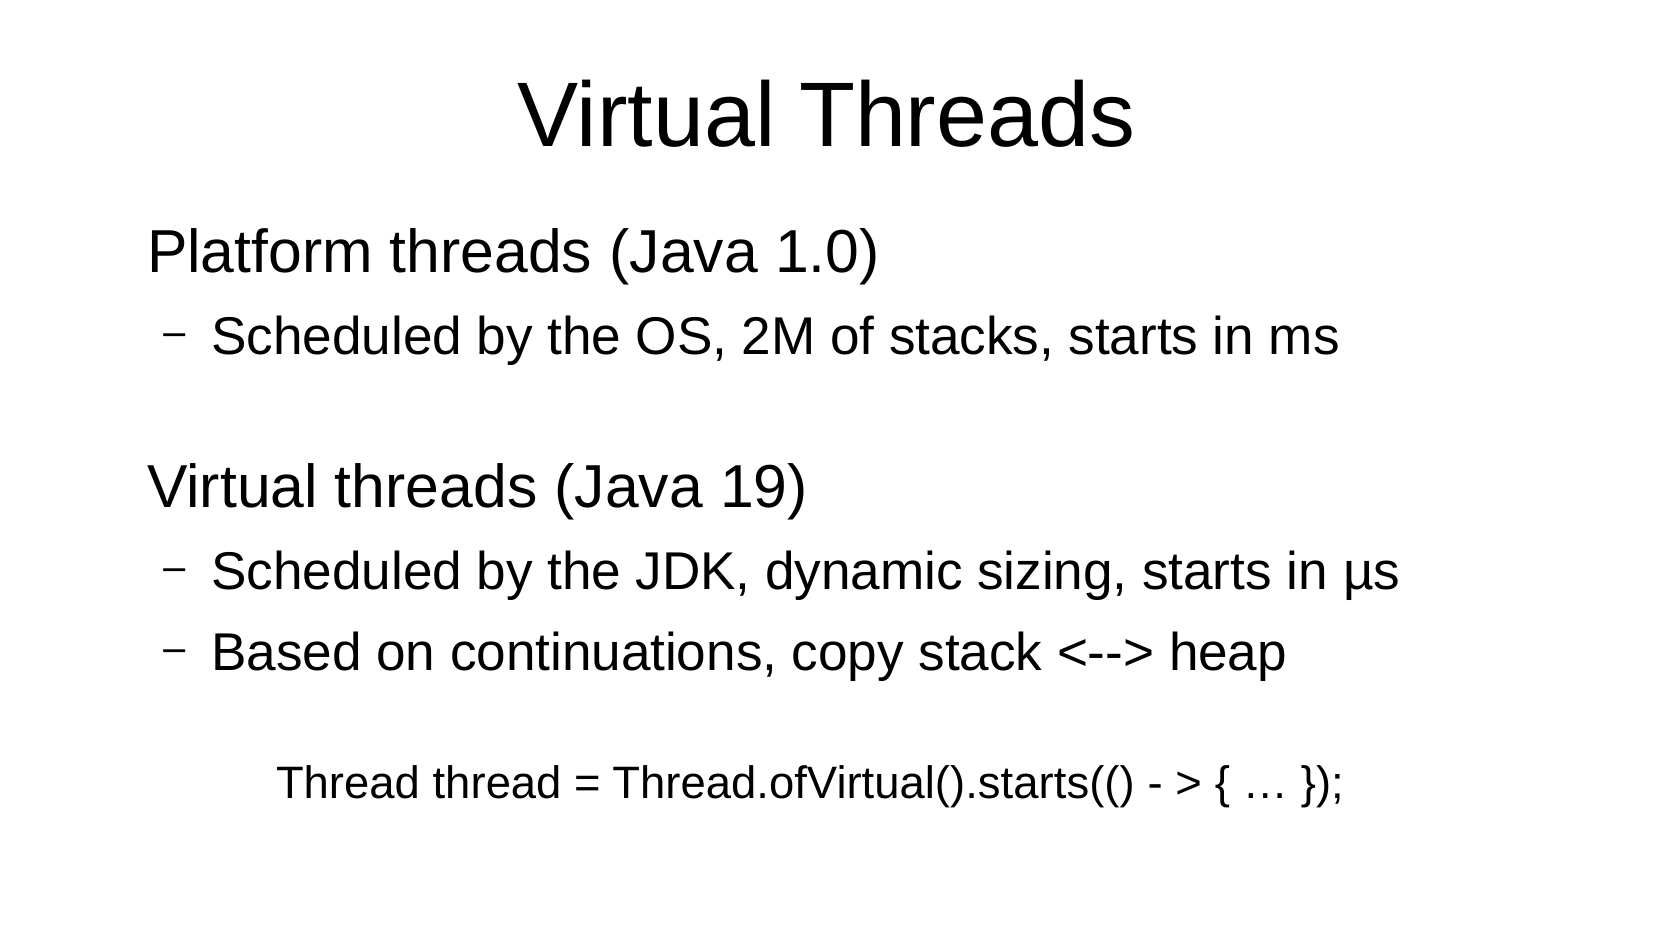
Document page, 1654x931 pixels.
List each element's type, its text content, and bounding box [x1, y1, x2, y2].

title Virtual Threads [82, 37, 1571, 193]
list Platform threads (Java 1.0) Scheduled by the OS, 2M of stacks, starts in ms Virtual threads (Java 19) Scheduled by the JDK, dynamic sizing, starts in µs Based on continuations, copy stack <--> heap Thread thread = Thread.ofVirtual().starts(() - > { … }); [82, 217, 1571, 811]
